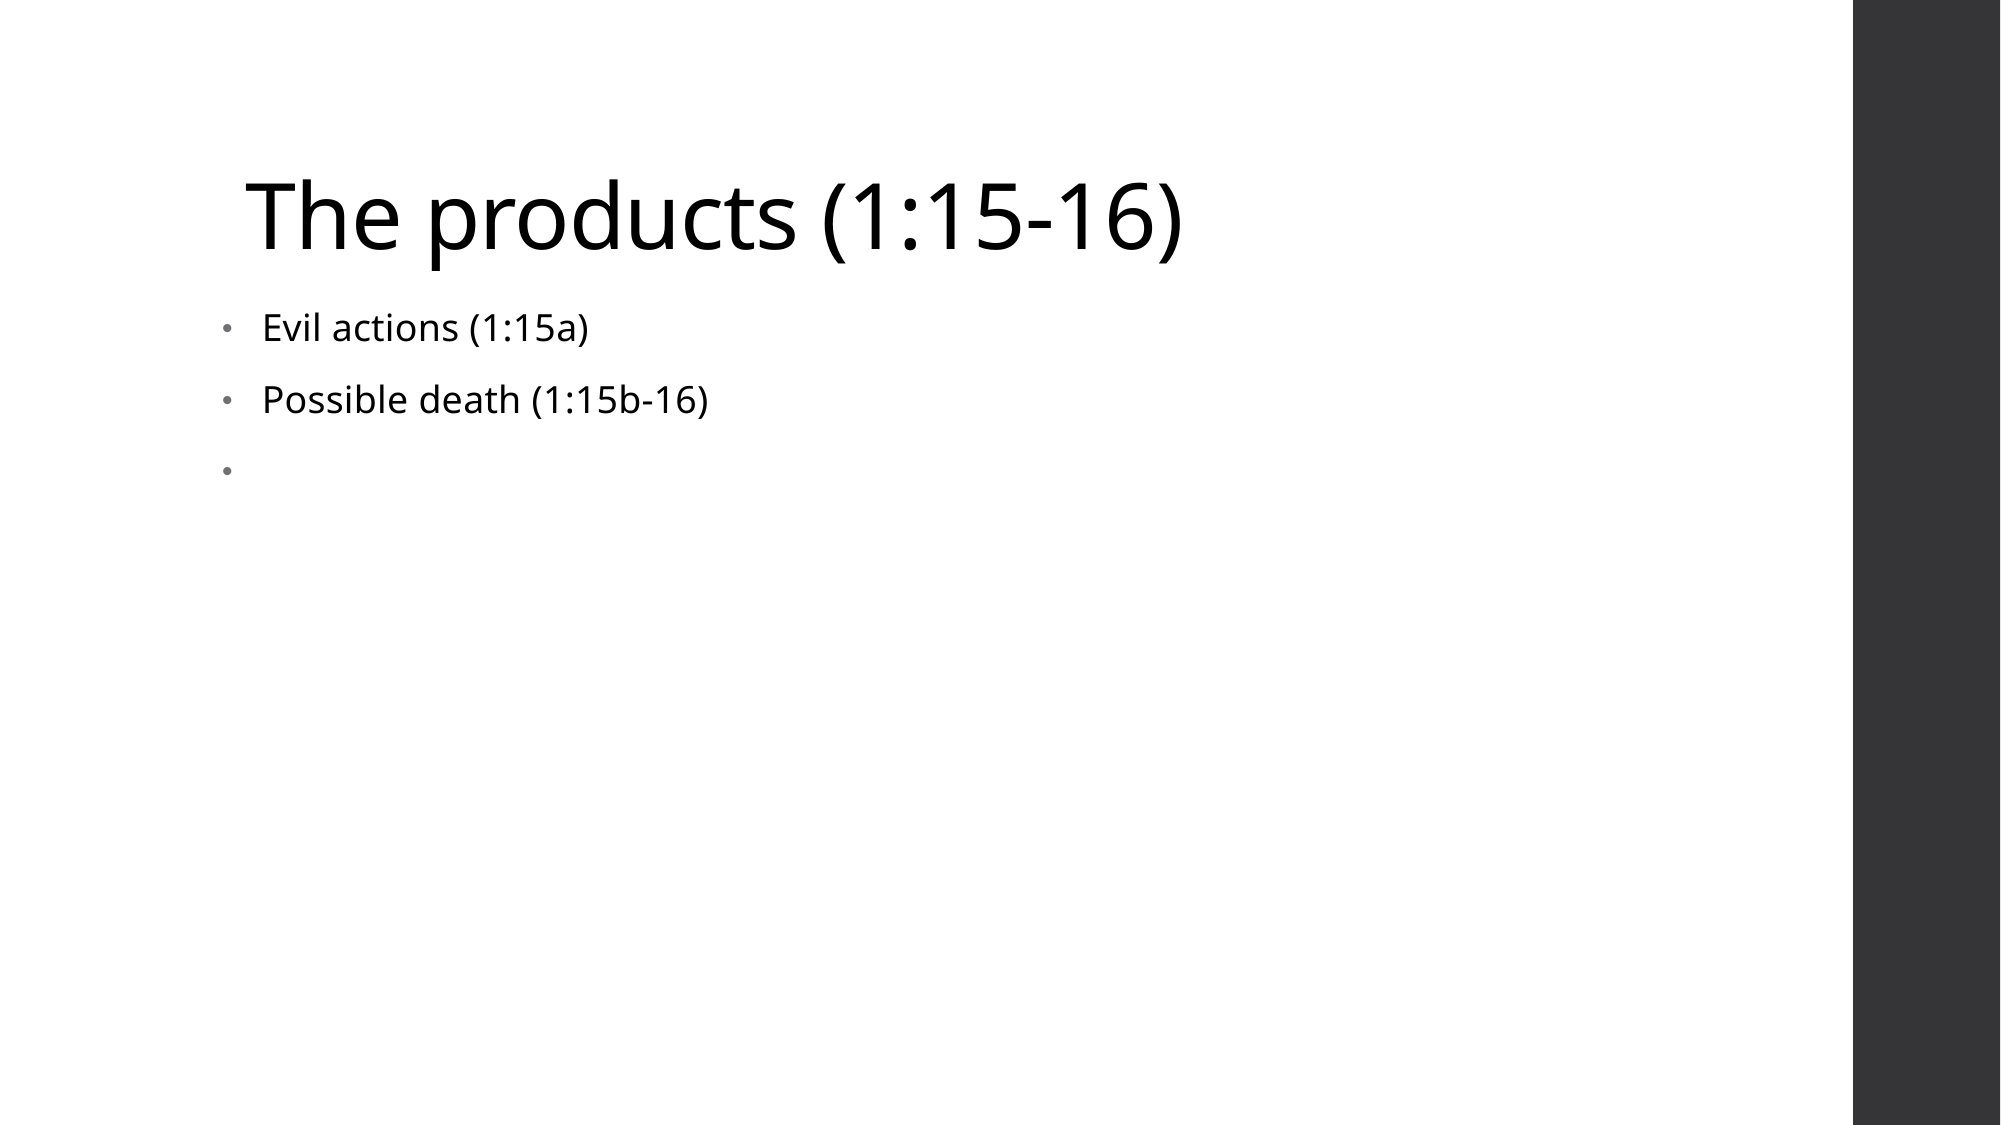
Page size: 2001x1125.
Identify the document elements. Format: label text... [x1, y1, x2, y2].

title The products (1:15-16) [206, 60, 1797, 278]
list Evil actions (1:15a) Possible death (1:15b-16) [206, 299, 1617, 1014]
